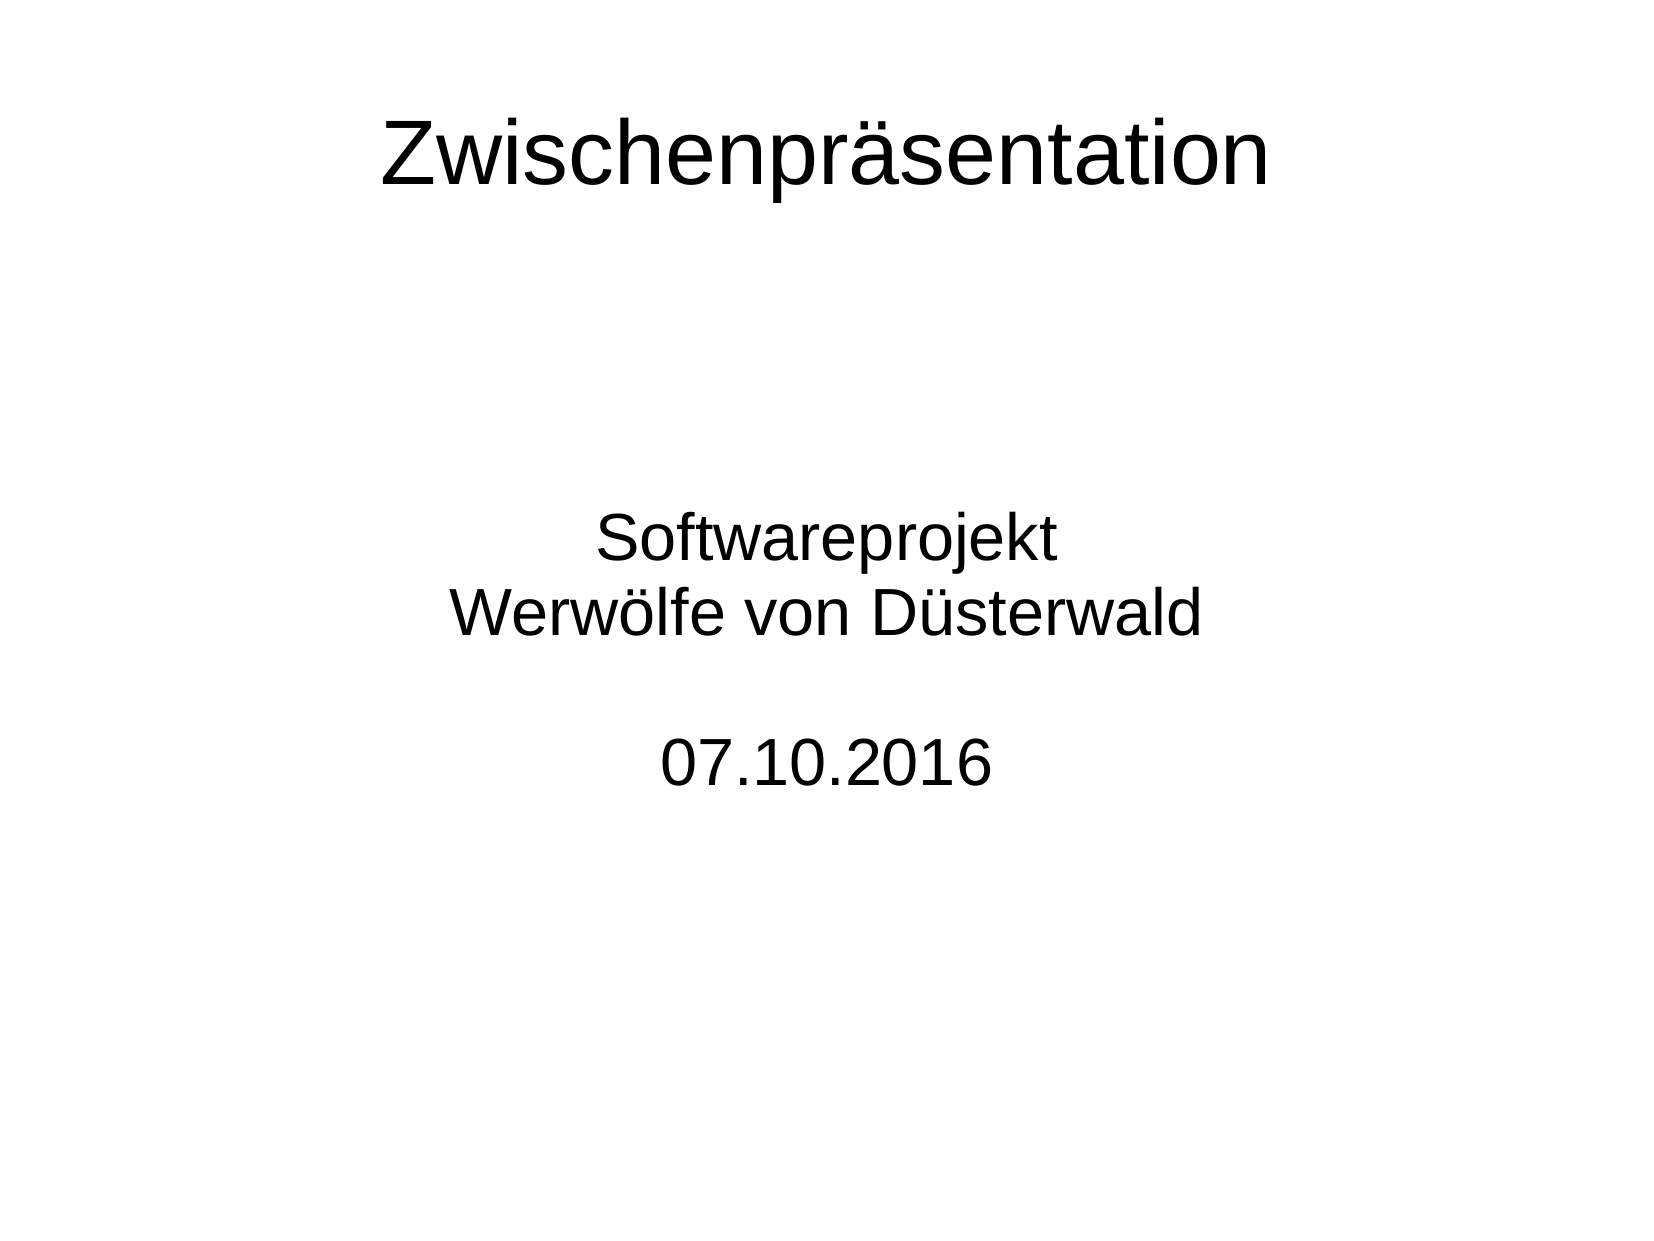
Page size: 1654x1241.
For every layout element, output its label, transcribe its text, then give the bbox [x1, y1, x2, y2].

subtitle Softwareprojekt Werwölfe von Düsterwald 07.10.2016 [82, 290, 1571, 1010]
title Zwischenpräsentation [82, 49, 1571, 257]
